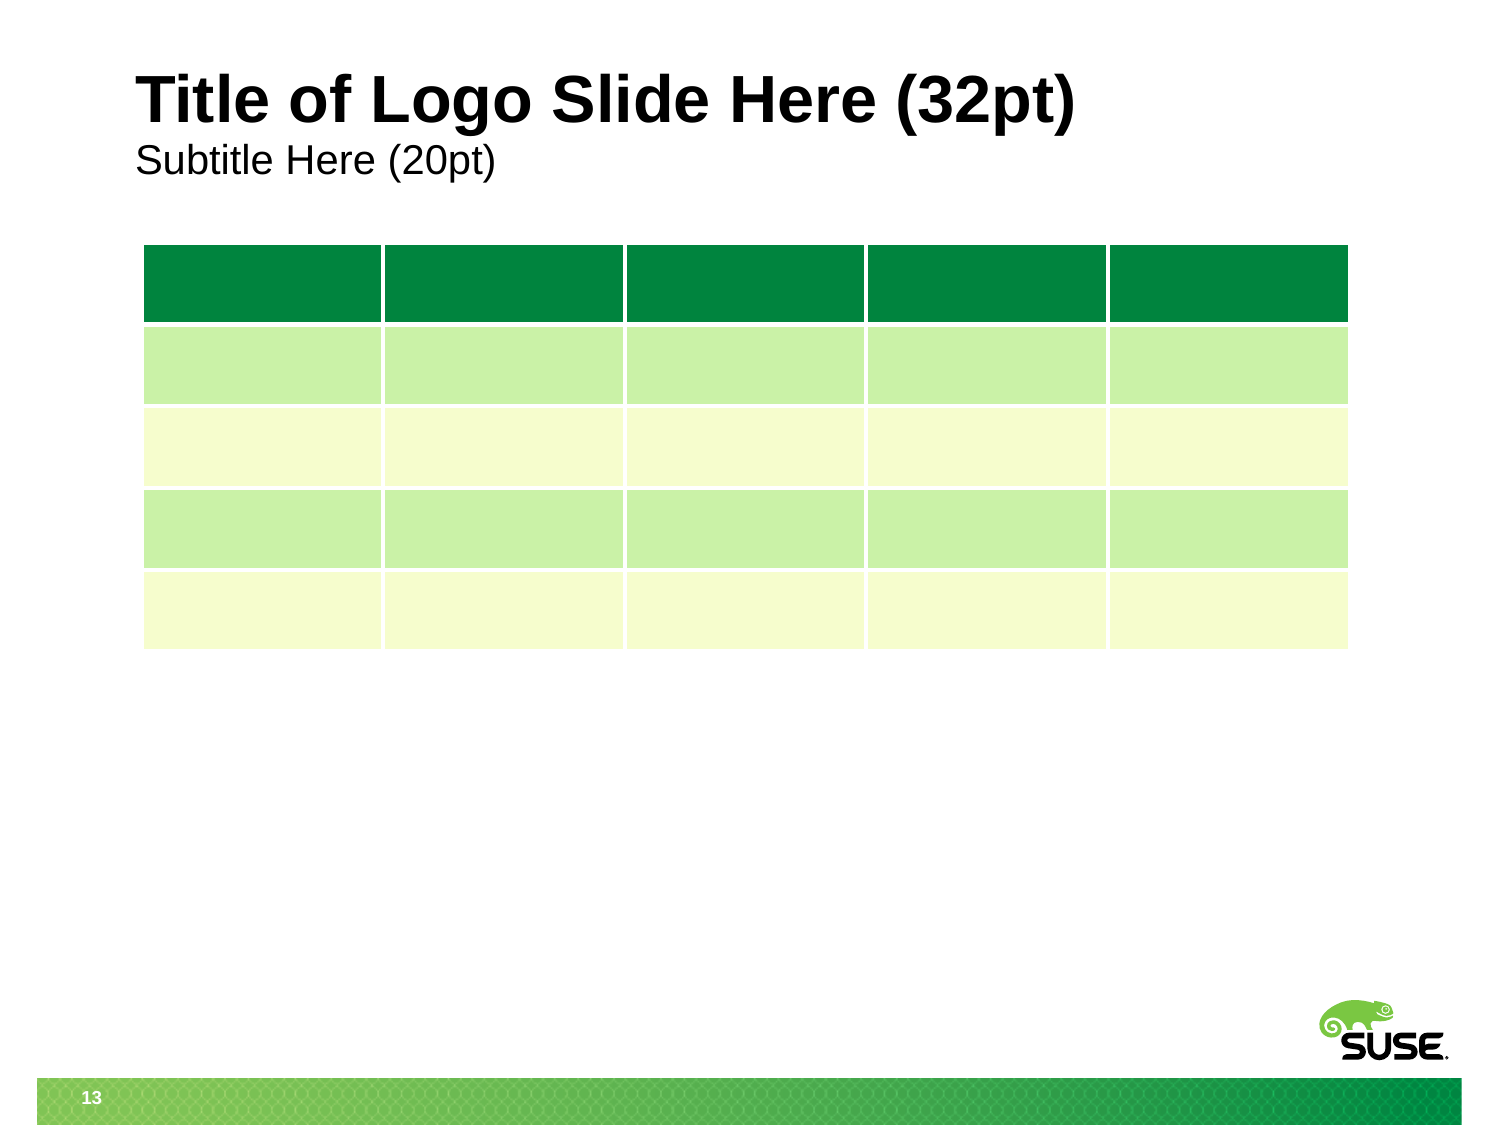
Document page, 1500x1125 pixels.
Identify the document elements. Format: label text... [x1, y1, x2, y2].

table_header [144, 245, 381, 322]
table_cell [385, 572, 623, 649]
table_cell [868, 327, 1106, 404]
table_cell [1110, 327, 1348, 404]
table_cell [868, 572, 1106, 649]
table_header [868, 245, 1106, 322]
table_header [385, 245, 623, 322]
table_cell [627, 490, 864, 568]
table_cell [385, 327, 623, 404]
table_cell [1110, 408, 1348, 486]
title Title of Logo Slide Here (32pt) Subtitle Here (20pt) [135, 41, 1372, 204]
table_cell [144, 327, 381, 404]
picture [37, 1078, 1462, 1125]
table_header [1110, 245, 1348, 322]
table_cell [385, 408, 623, 486]
table_header [627, 245, 864, 322]
table_cell [1110, 572, 1348, 649]
table_cell [868, 490, 1106, 568]
table_cell [627, 408, 864, 486]
table_cell [868, 408, 1106, 486]
table_cell [1110, 490, 1348, 568]
table_cell [144, 490, 381, 568]
table_cell [144, 408, 381, 486]
table_cell [144, 572, 381, 649]
table_cell [627, 572, 864, 649]
table_cell [385, 490, 623, 568]
table_cell [627, 327, 864, 404]
